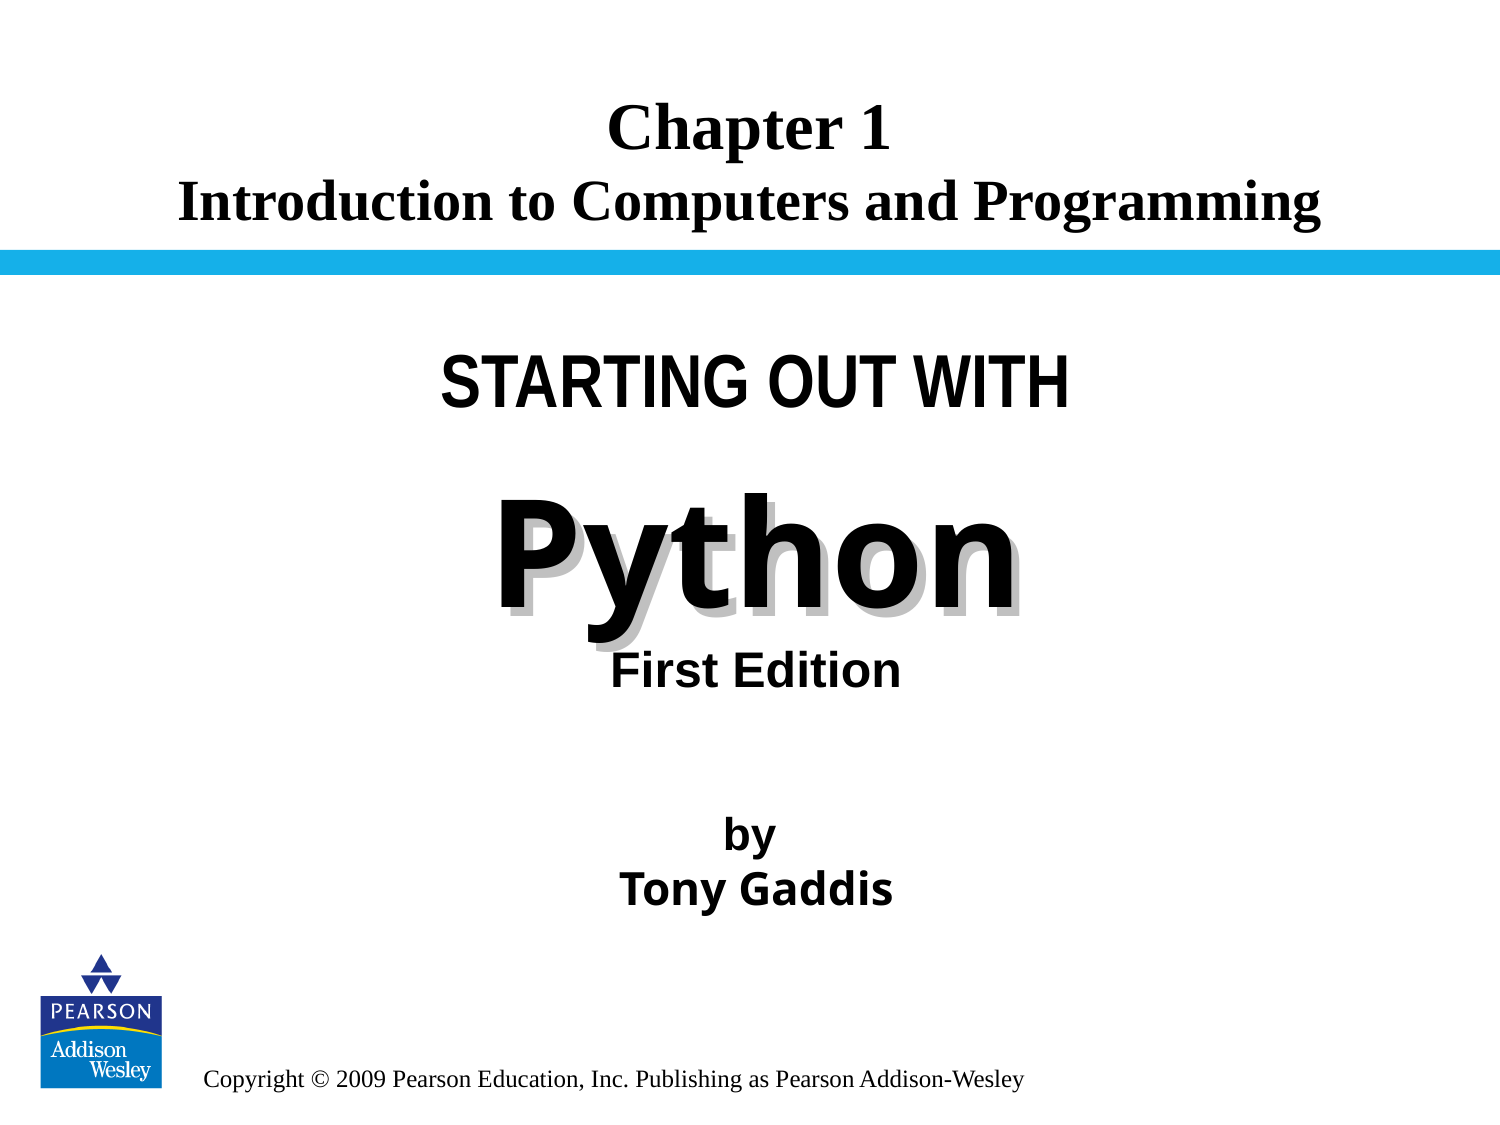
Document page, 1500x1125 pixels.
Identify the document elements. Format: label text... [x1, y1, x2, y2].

text_box Chapter 1 Introduction to Computers and Programming [50, 75, 1450, 225]
text_box STARTING OUT WITH Python First Edition by Tony Gaddis [137, 325, 1375, 975]
